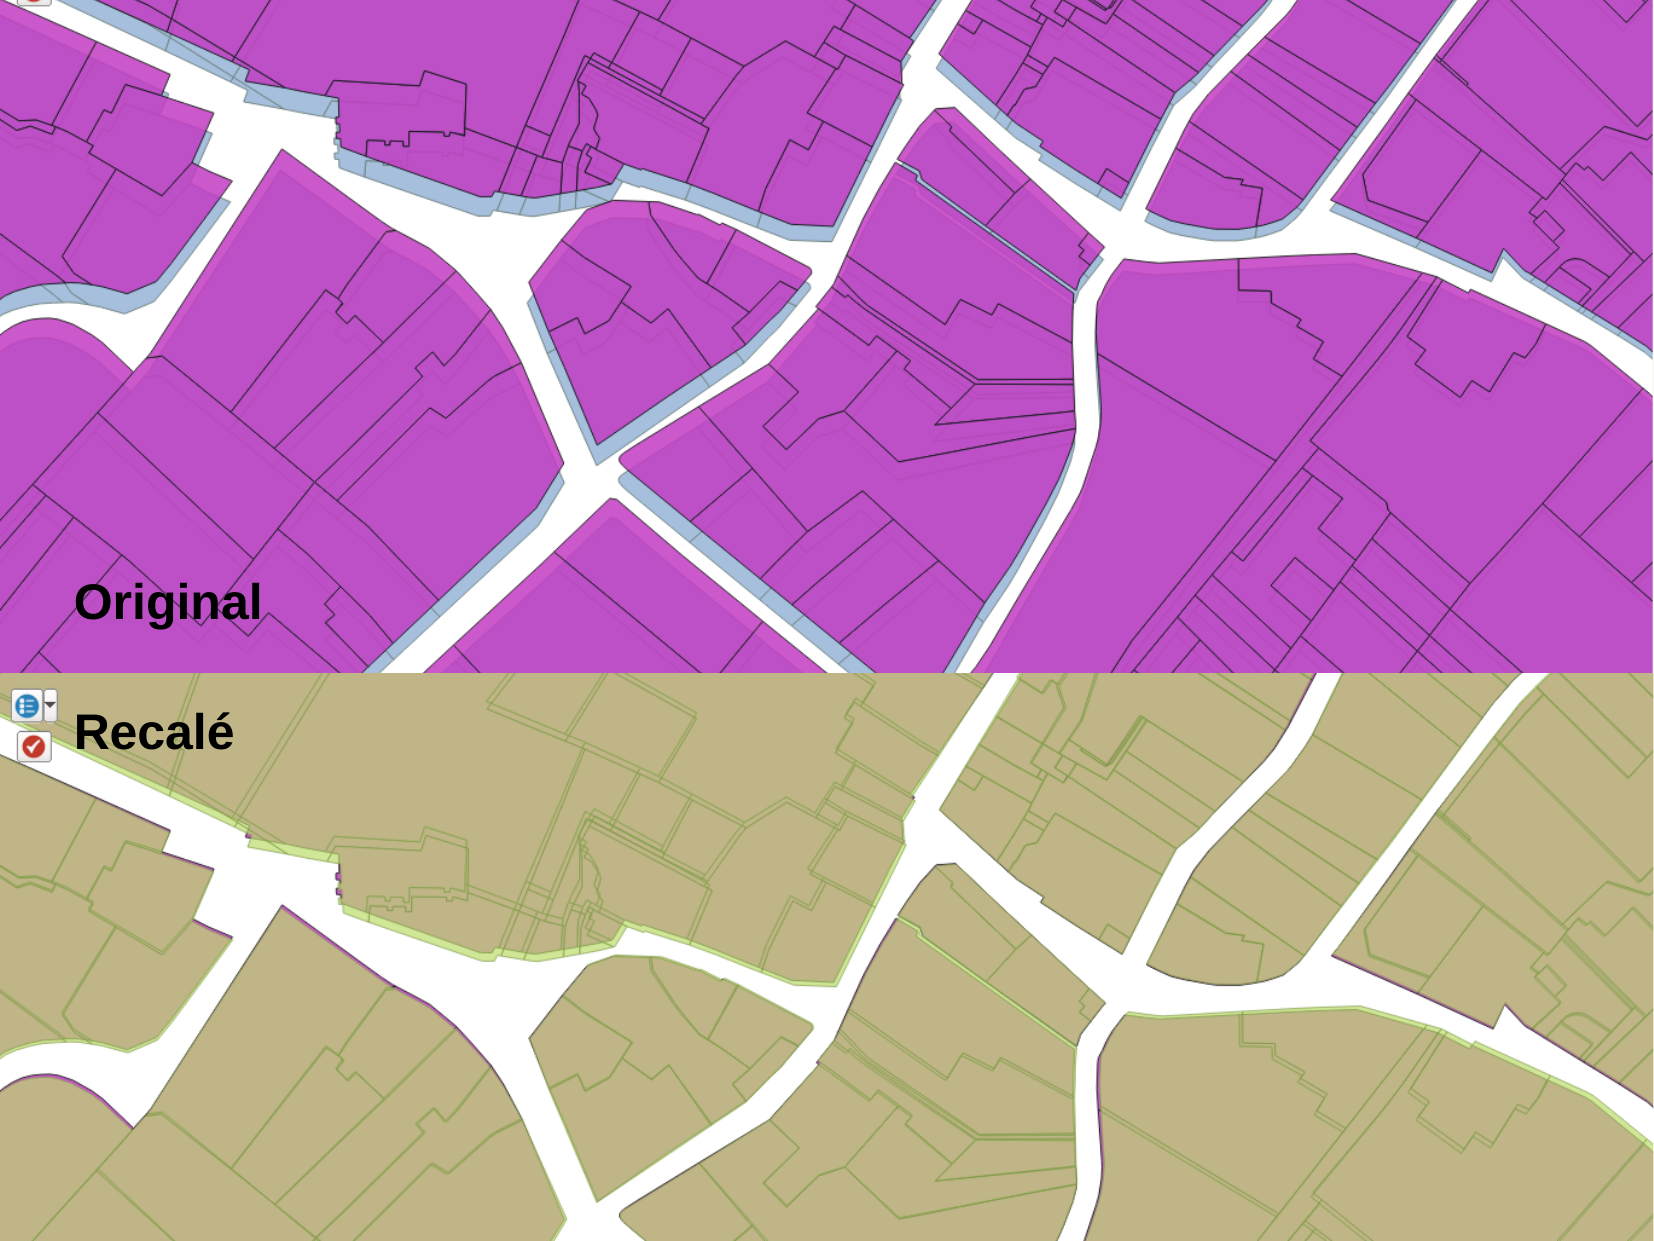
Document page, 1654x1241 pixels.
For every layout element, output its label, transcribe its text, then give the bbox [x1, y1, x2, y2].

picture [0, 0, 1654, 1241]
text_box Recalé [59, 697, 461, 768]
text_box Original [59, 567, 461, 638]
